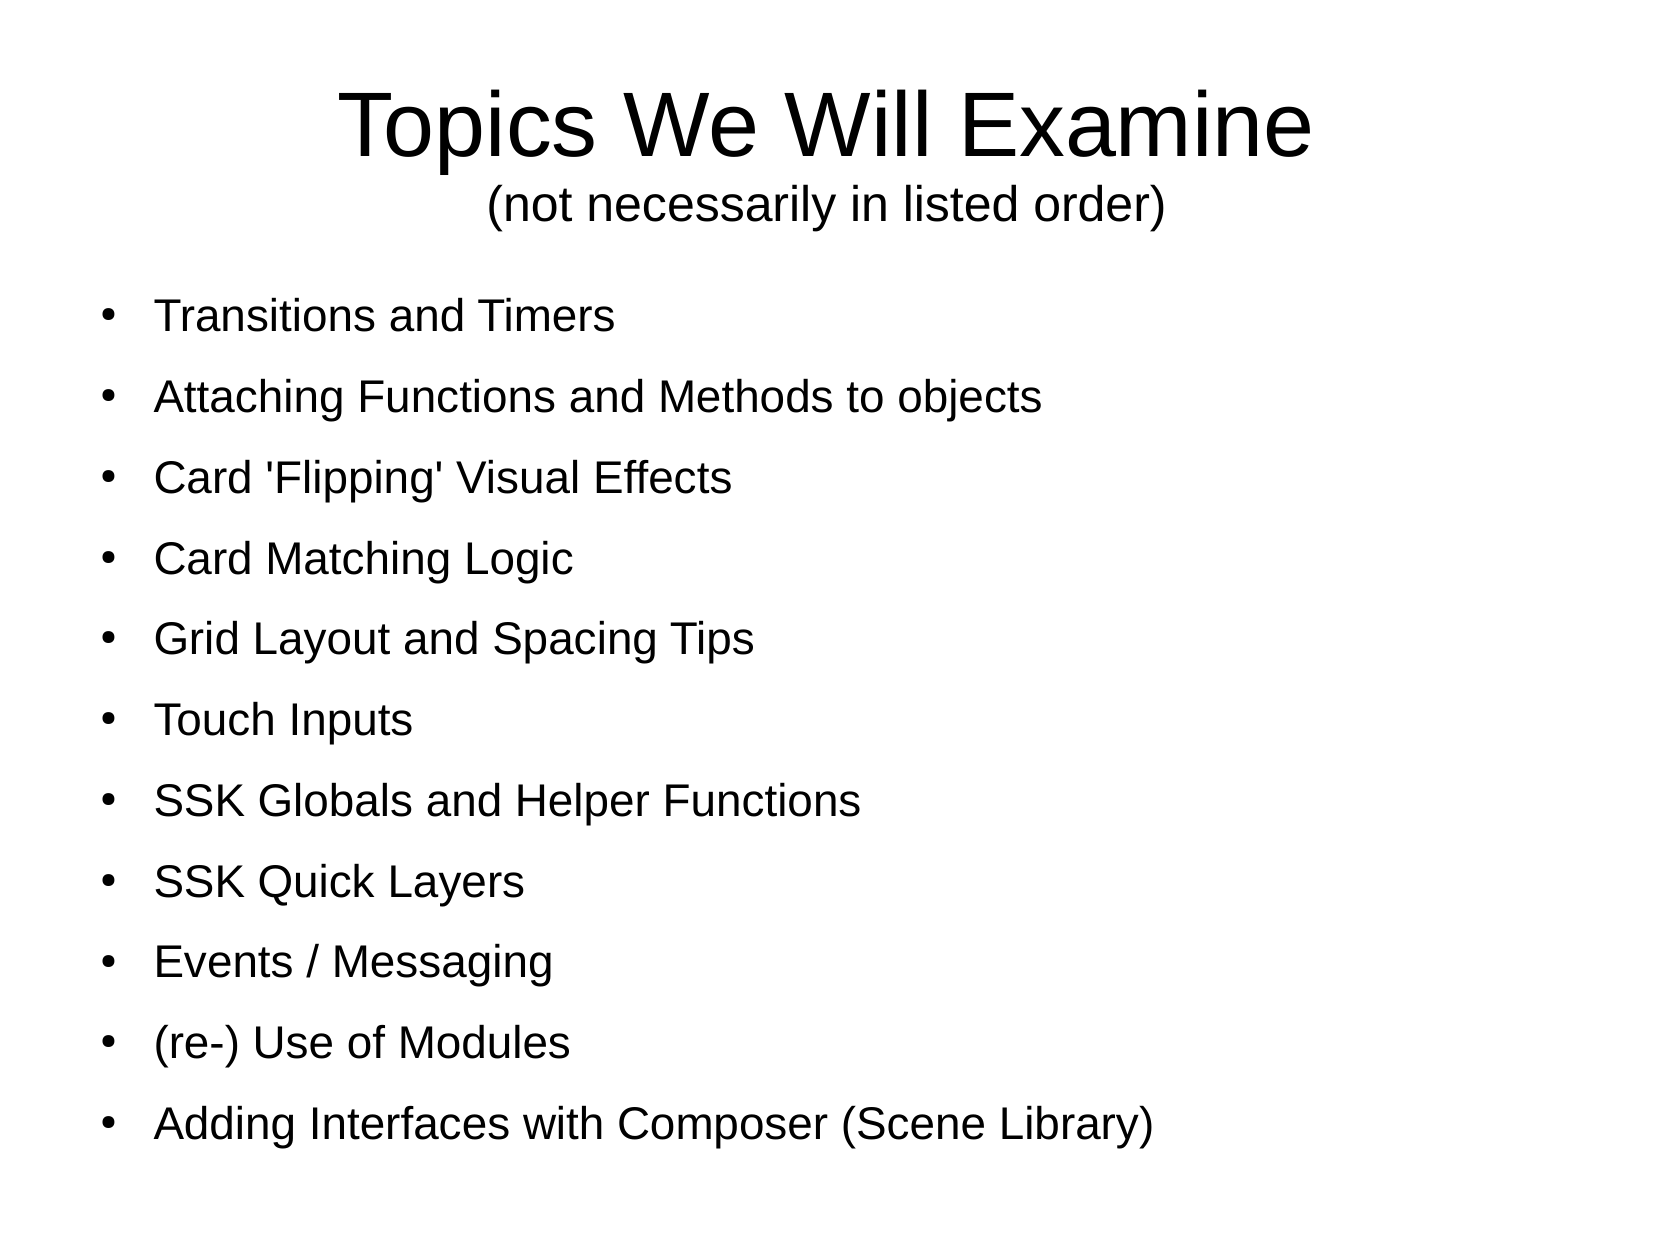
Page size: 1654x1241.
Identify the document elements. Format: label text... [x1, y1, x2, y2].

title Topics We Will Examine (not necessarily in listed order) [82, 49, 1571, 257]
list Transitions and Timers Attaching Functions and Methods to objects Card 'Flipping' Visual Effects Card Matching Logic Grid Layout and Spacing Tips Touch Inputs SSK Globals and Helper Functions SSK Quick Layers Events / Messaging (re-) Use of Modules Adding Interfaces with Composer (Scene Library) [82, 290, 1571, 1147]
